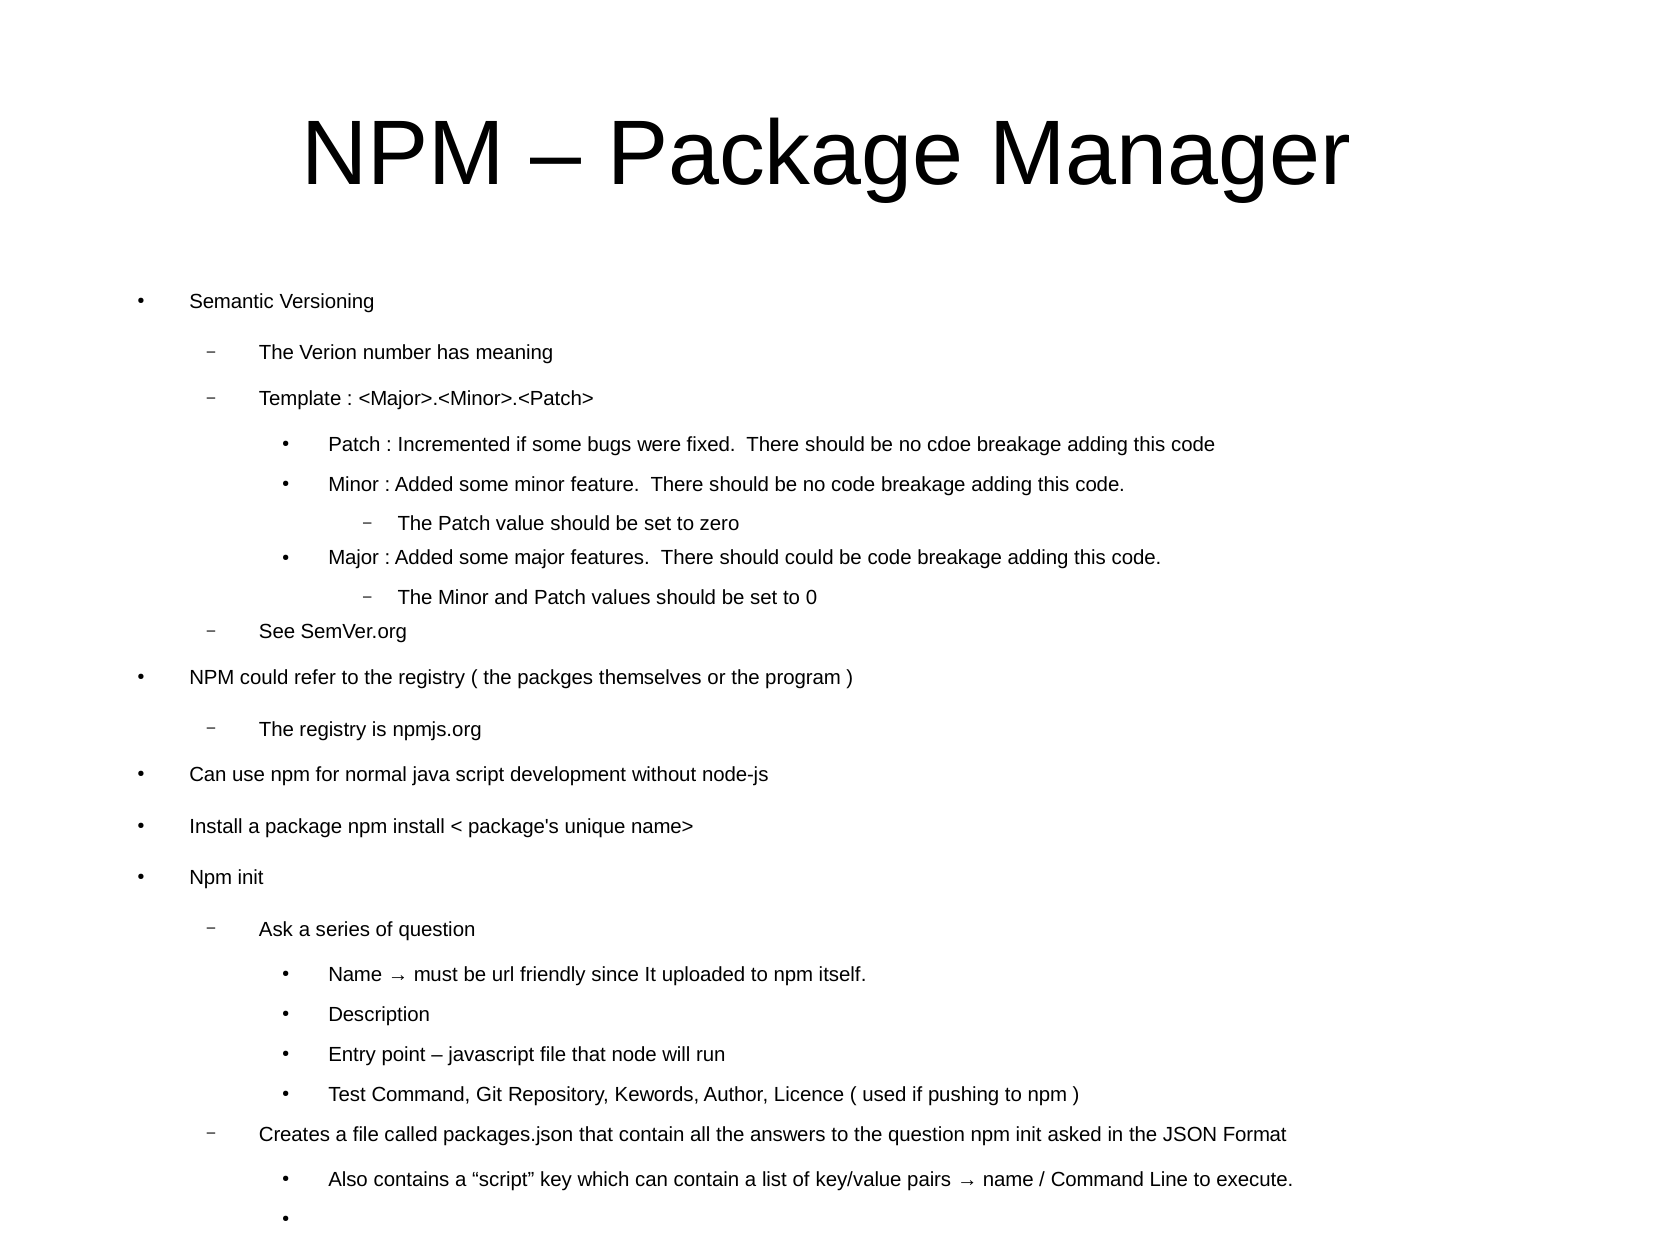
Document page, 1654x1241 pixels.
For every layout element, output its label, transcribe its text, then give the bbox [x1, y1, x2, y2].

title NPM – Package Manager [82, 49, 1571, 257]
list Semantic Versioning The Verion number has meaning Template : <Major>.<Minor>.<Patch> Patch : Incremented if some bugs were fixed. There should be no cdoe breakage adding this code Minor : Added some minor feature. There should be no code breakage adding this code. The Patch value should be set to zero Major : Added some major features. There should could be code breakage adding this code. The Minor and Patch values should be set to 0 See SemVer.org NPM could refer to the registry ( the packges themselves or the program ) The registry is npmjs.org Can use npm for normal java script development without node-js Install a package npm install < package's unique name> Npm init Ask a series of question Name → must be url friendly since It uploaded to npm itself. Description Entry point – javascript file that node will run Test Command, Git Repository, Kewords, Author, Licence ( used if pushing to npm ) Creates a file called packages.json that contain all the answers to the question npm init asked in the JSON Format Also contains a “script” key which can contain a list of key/value pairs → name / Command Line to execute. [120, 290, 1609, 1201]
